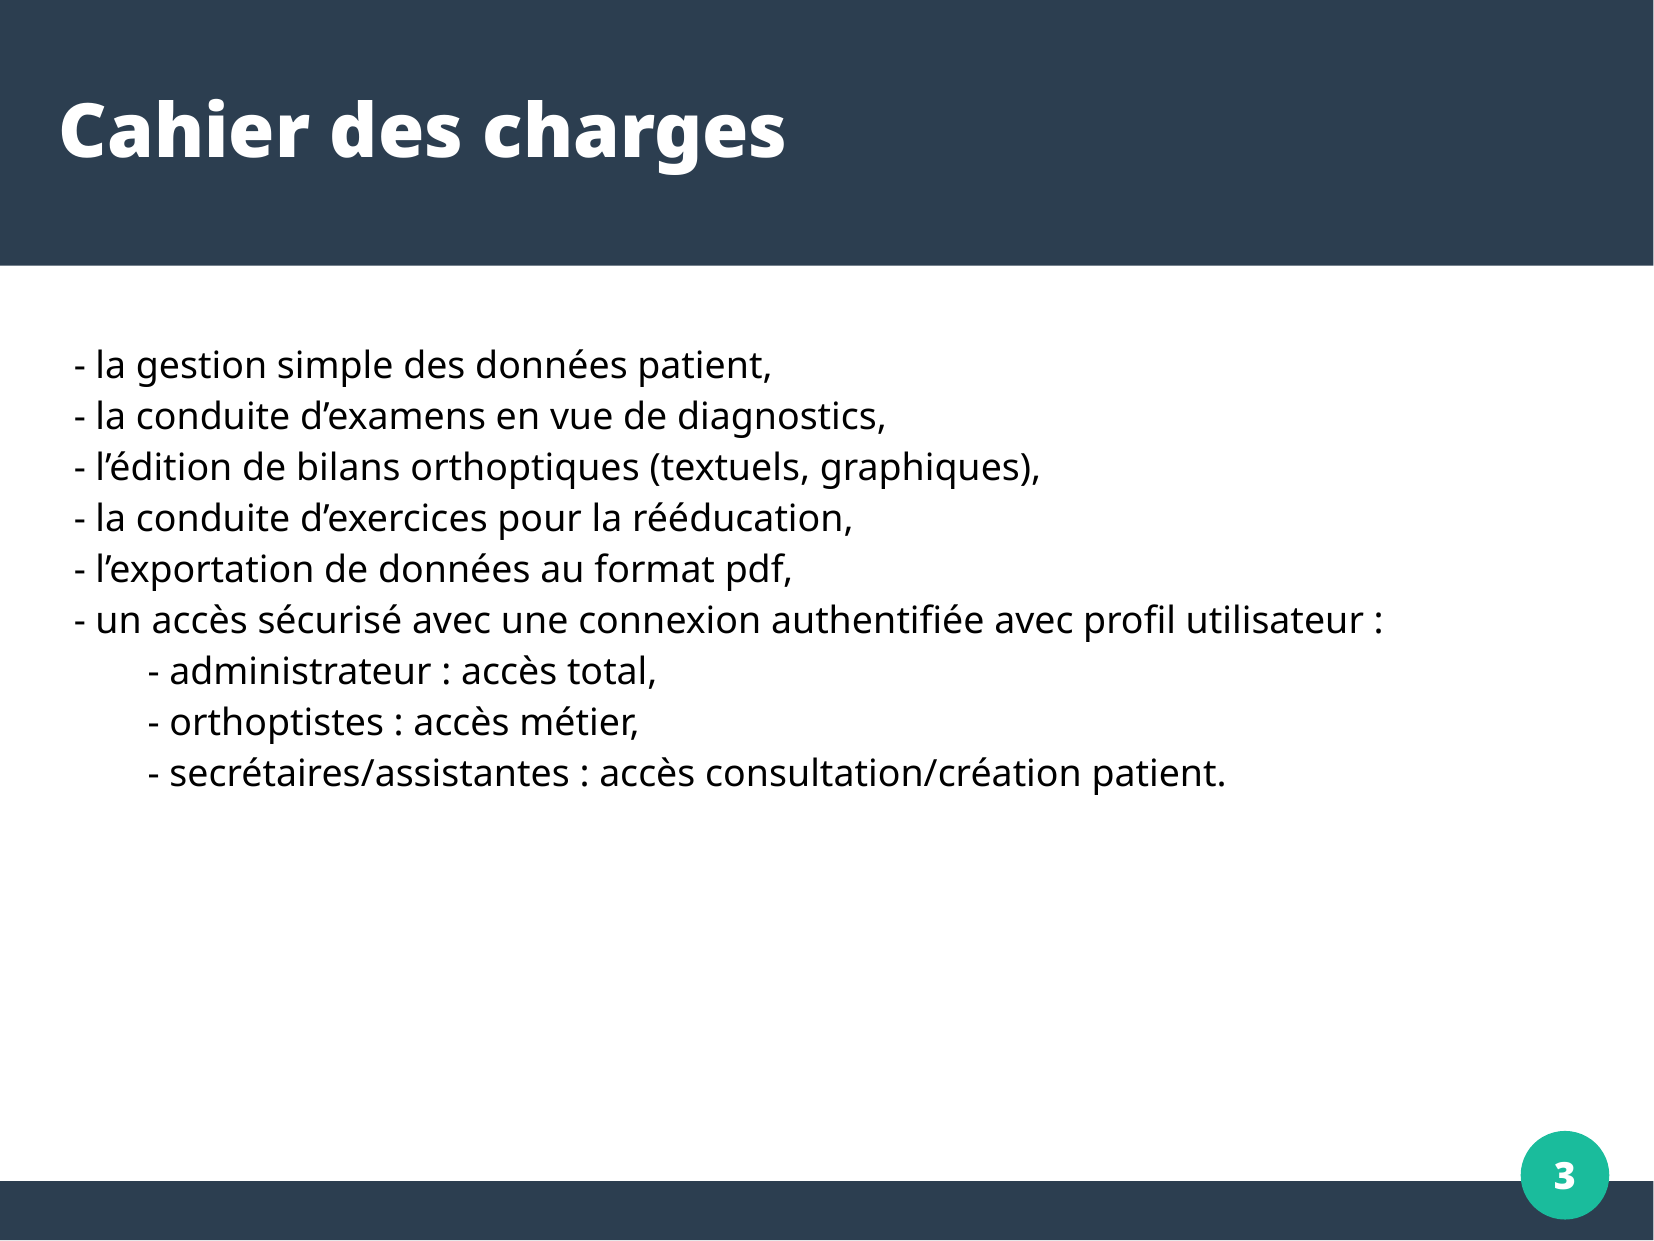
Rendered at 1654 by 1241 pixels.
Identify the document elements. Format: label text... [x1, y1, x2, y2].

title Cahier des charges [59, 49, 1595, 207]
text_box - la gestion simple des données patient, - la conduite d’examens en vue de diagnostics, - l’édition de bilans orthoptiques (textuels, graphiques), - la conduite d’exercices pour la rééducation, - l’exportation de données au format pdf, - un accès sécurisé avec une connexion authentifiée avec profil utilisateur : - administrateur : accès total, - orthoptistes : accès métier, - secrétaires/assistantes : accès consultation/création patient. [59, 330, 1583, 772]
